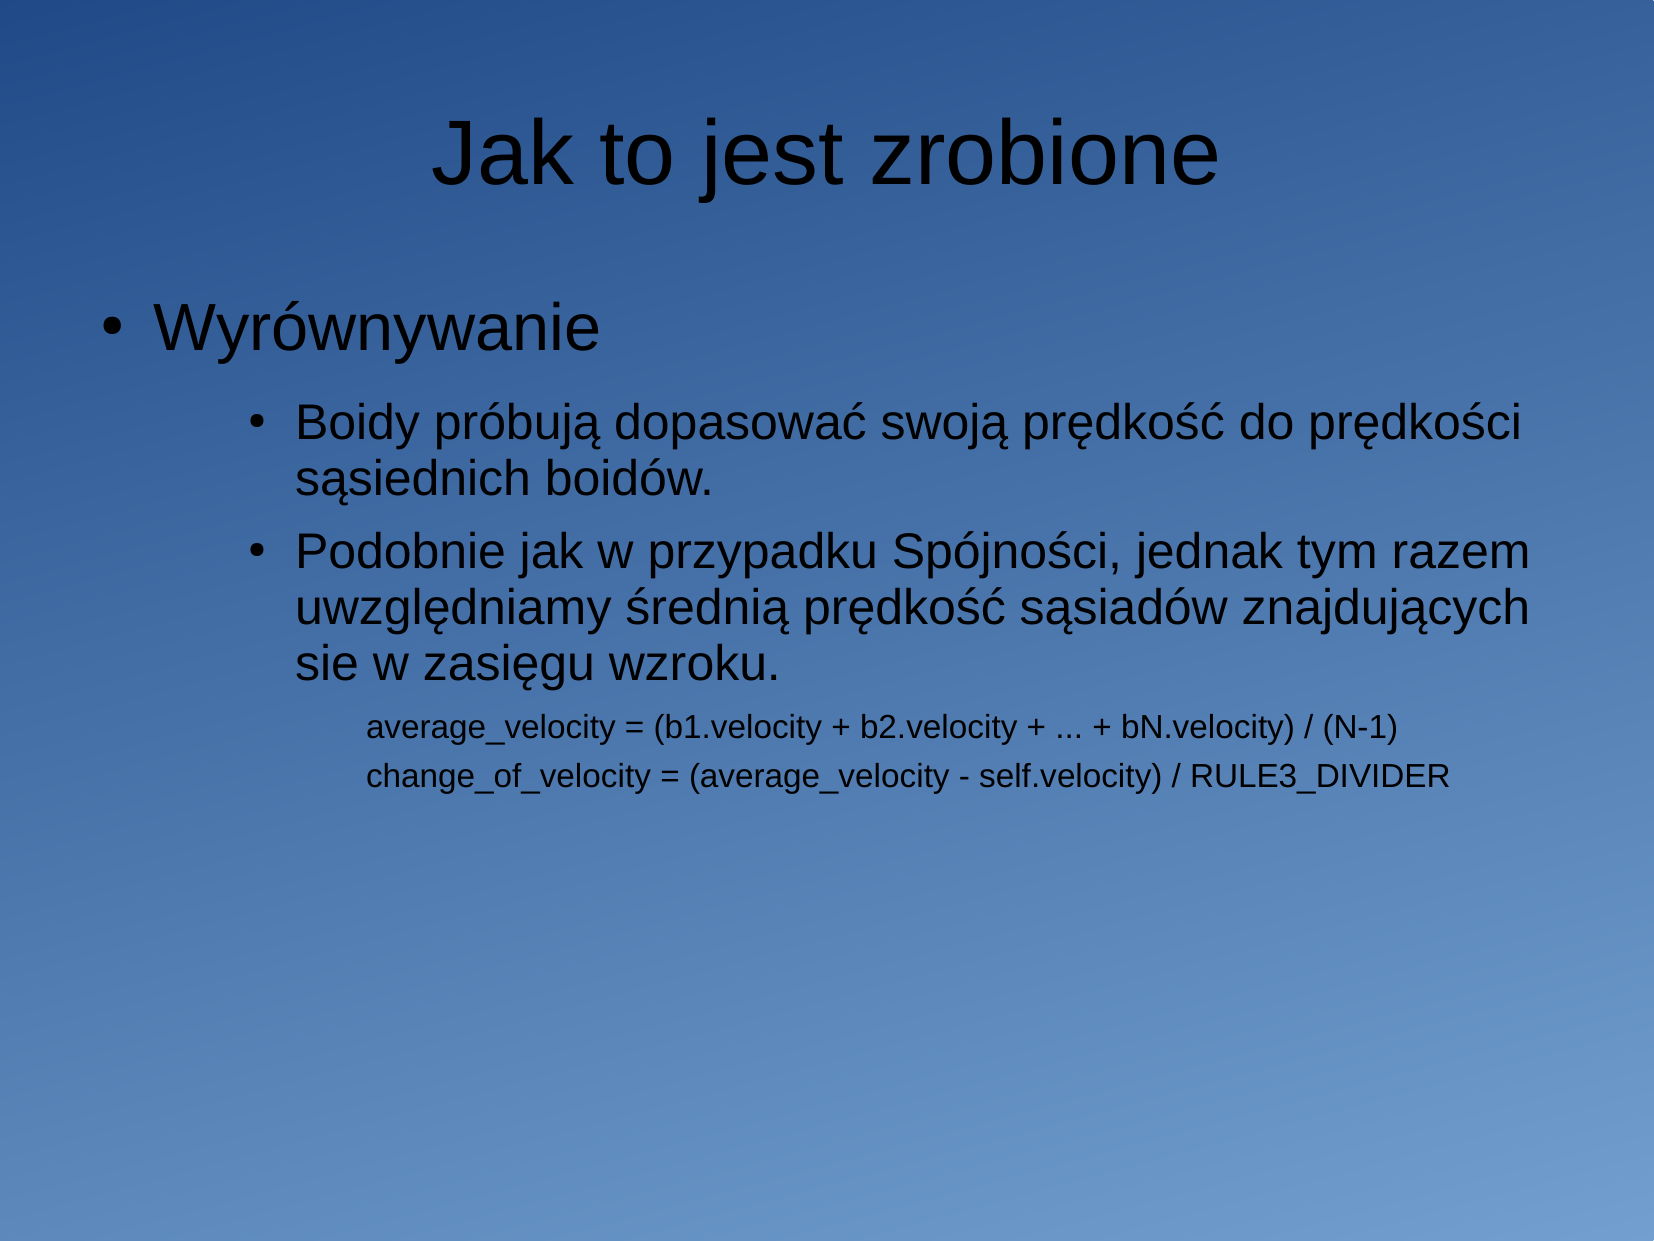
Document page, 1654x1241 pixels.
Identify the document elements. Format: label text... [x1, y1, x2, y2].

list Wyrównywanie Boidy próbują dopasować swoją prędkość do prędkości sąsiednich boidów. Podobnie jak w przypadku Spójności, jednak tym razem uwzględniamy średnią prędkość sąsiadów znajdujących sie w zasięgu wzroku. average_velocity = (b1.velocity + b2.velocity + ... + bN.velocity) / (N-1) change_of_velocity = (average_velocity - self.velocity) / RULE3_DIVIDER [82, 290, 1571, 1010]
title Jak to jest zrobione [82, 49, 1571, 257]
